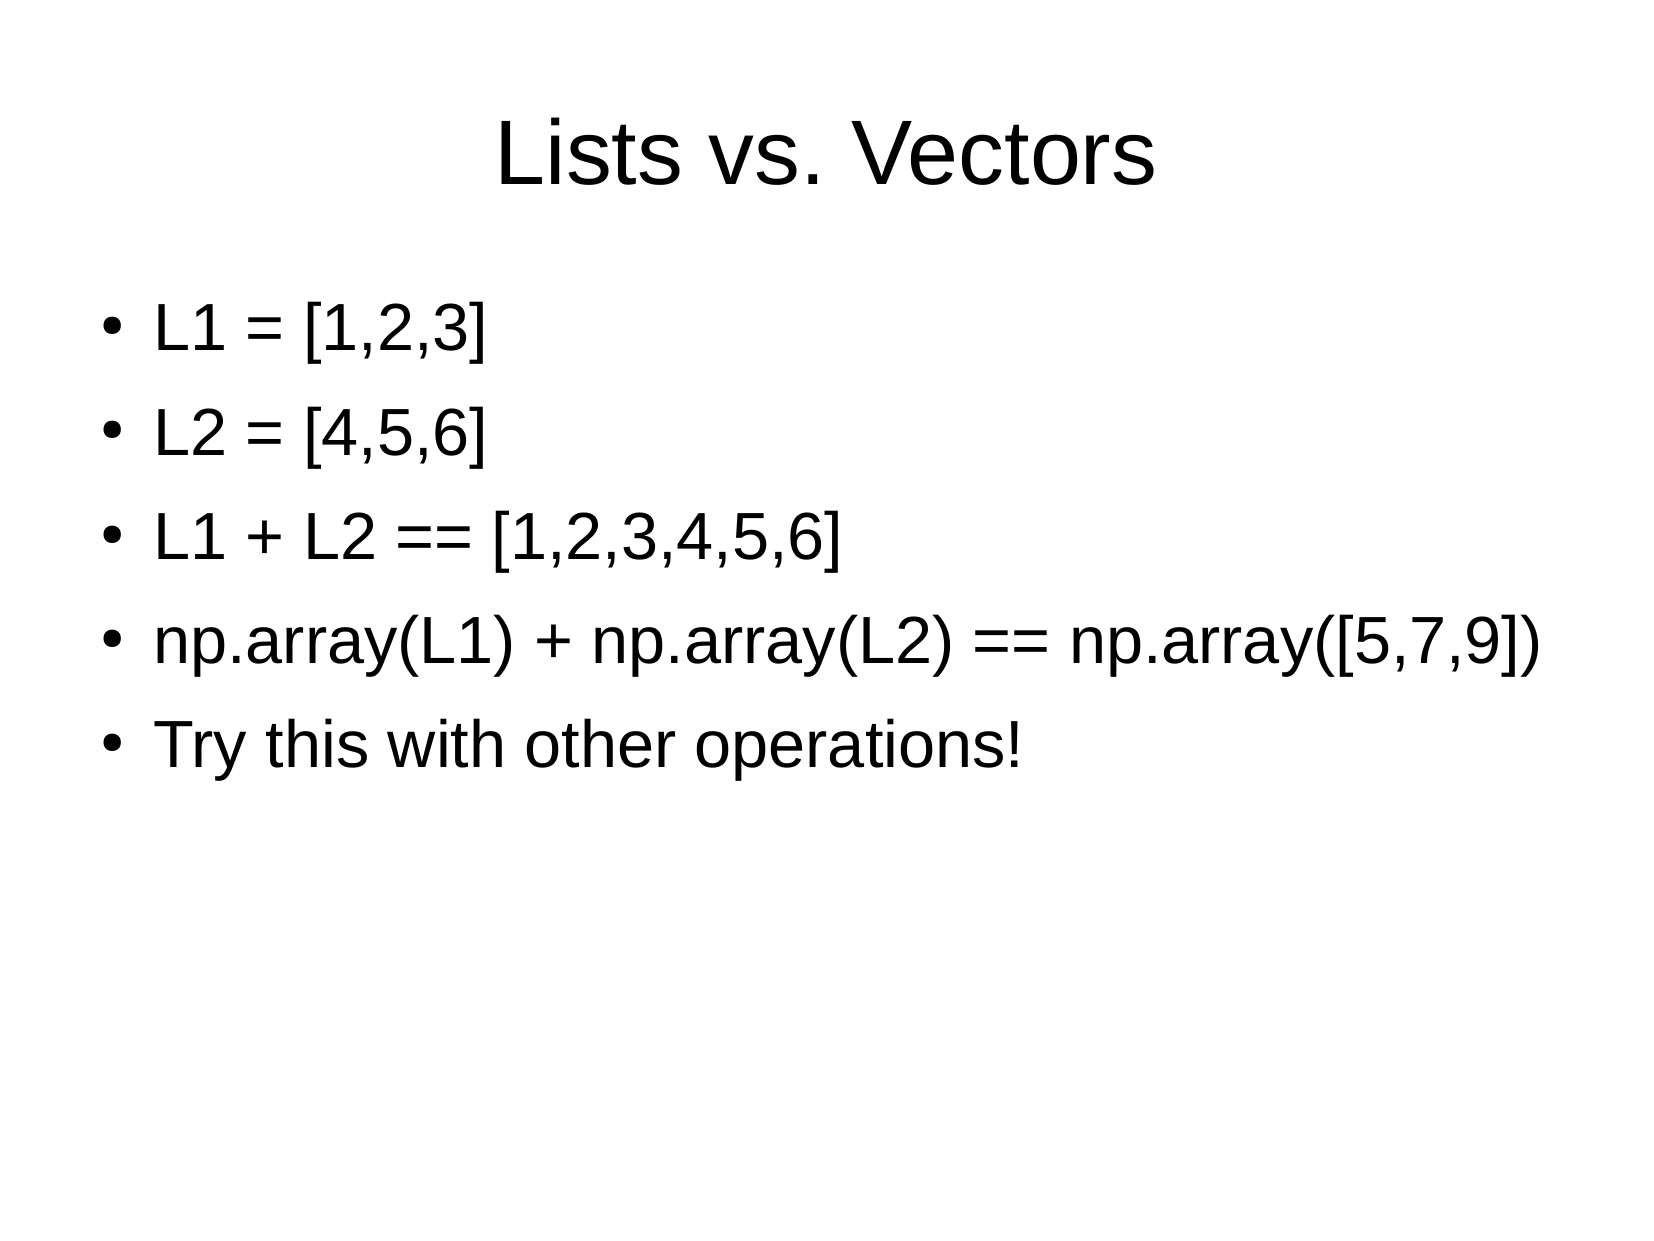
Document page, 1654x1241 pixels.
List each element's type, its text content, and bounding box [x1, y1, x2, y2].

title Lists vs. Vectors [82, 49, 1571, 257]
list L1 = [1,2,3] L2 = [4,5,6] L1 + L2 == [1,2,3,4,5,6] np.array(L1) + np.array(L2) == np.array([5,7,9]) Try this with other operations! [82, 290, 1571, 1010]
